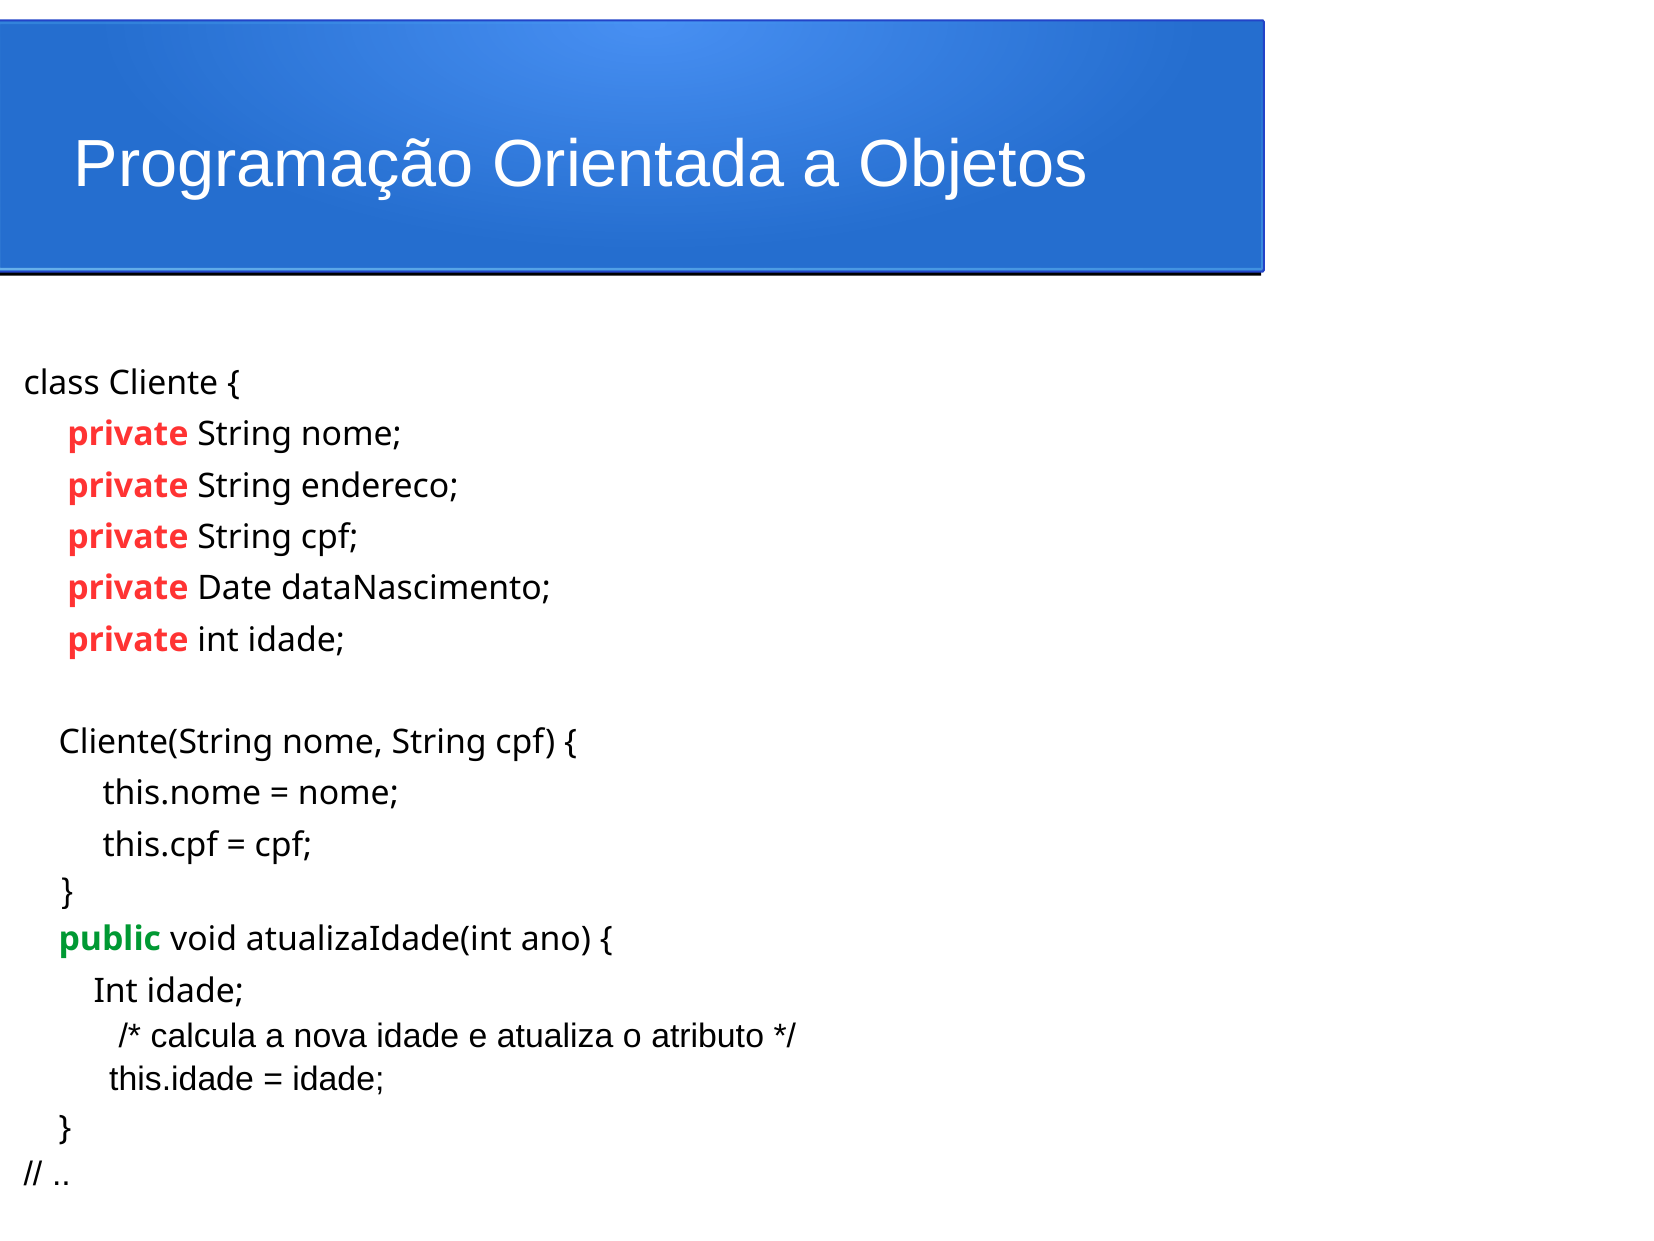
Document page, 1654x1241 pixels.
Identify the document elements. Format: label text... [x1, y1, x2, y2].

list class Cliente { private String nome; private String endereco; private String cpf; private Date dataNascimento; private int idade; Cliente(String nome, String cpf) { this.nome = nome; this.cpf = cpf; } public void atualizaIdade(int ano) { Int idade; /* calcula a nova idade e atualiza o atributo */ this.idade = idade; } // .. [23, 307, 1630, 1193]
text_box Programação Orientada a Objetos [73, 125, 1123, 201]
